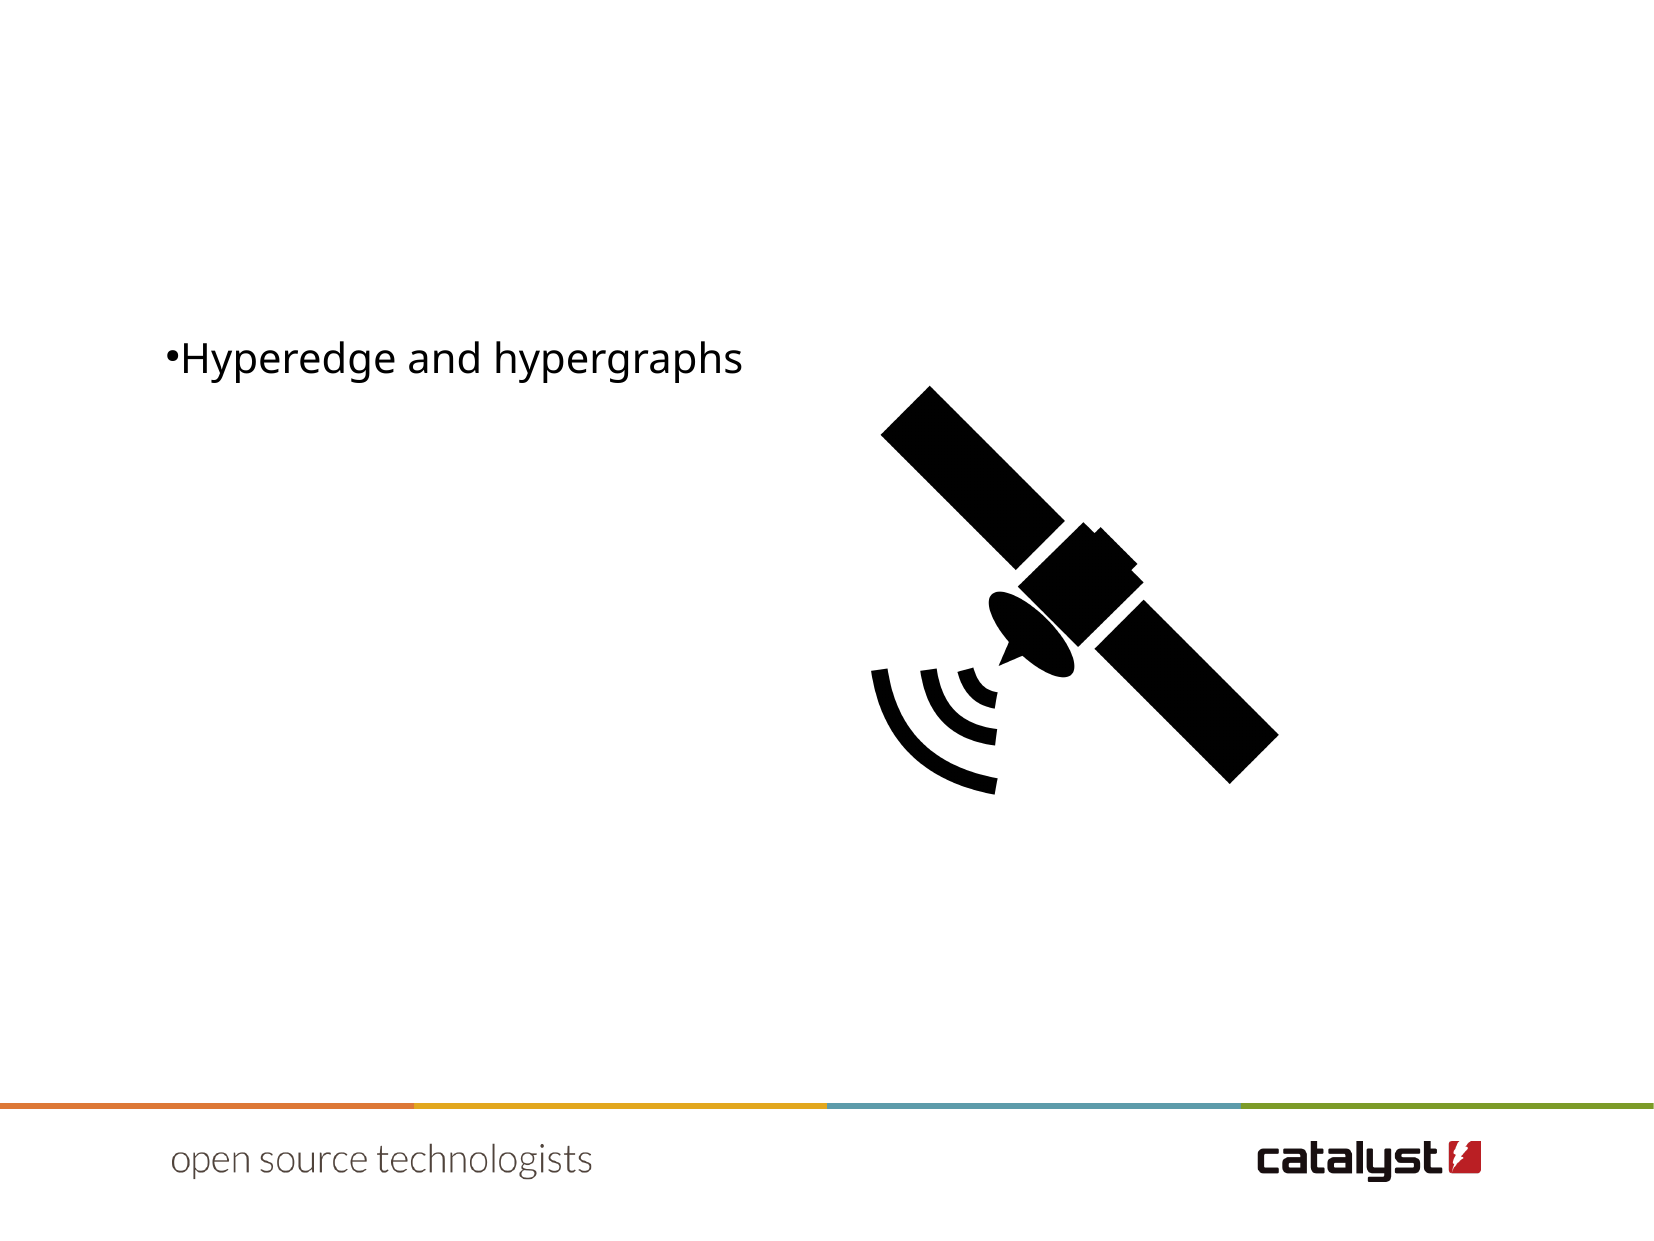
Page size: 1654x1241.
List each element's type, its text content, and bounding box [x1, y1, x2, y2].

picture [866, 373, 1292, 799]
list Hyperedge and hypergraphs [165, 307, 1489, 1027]
